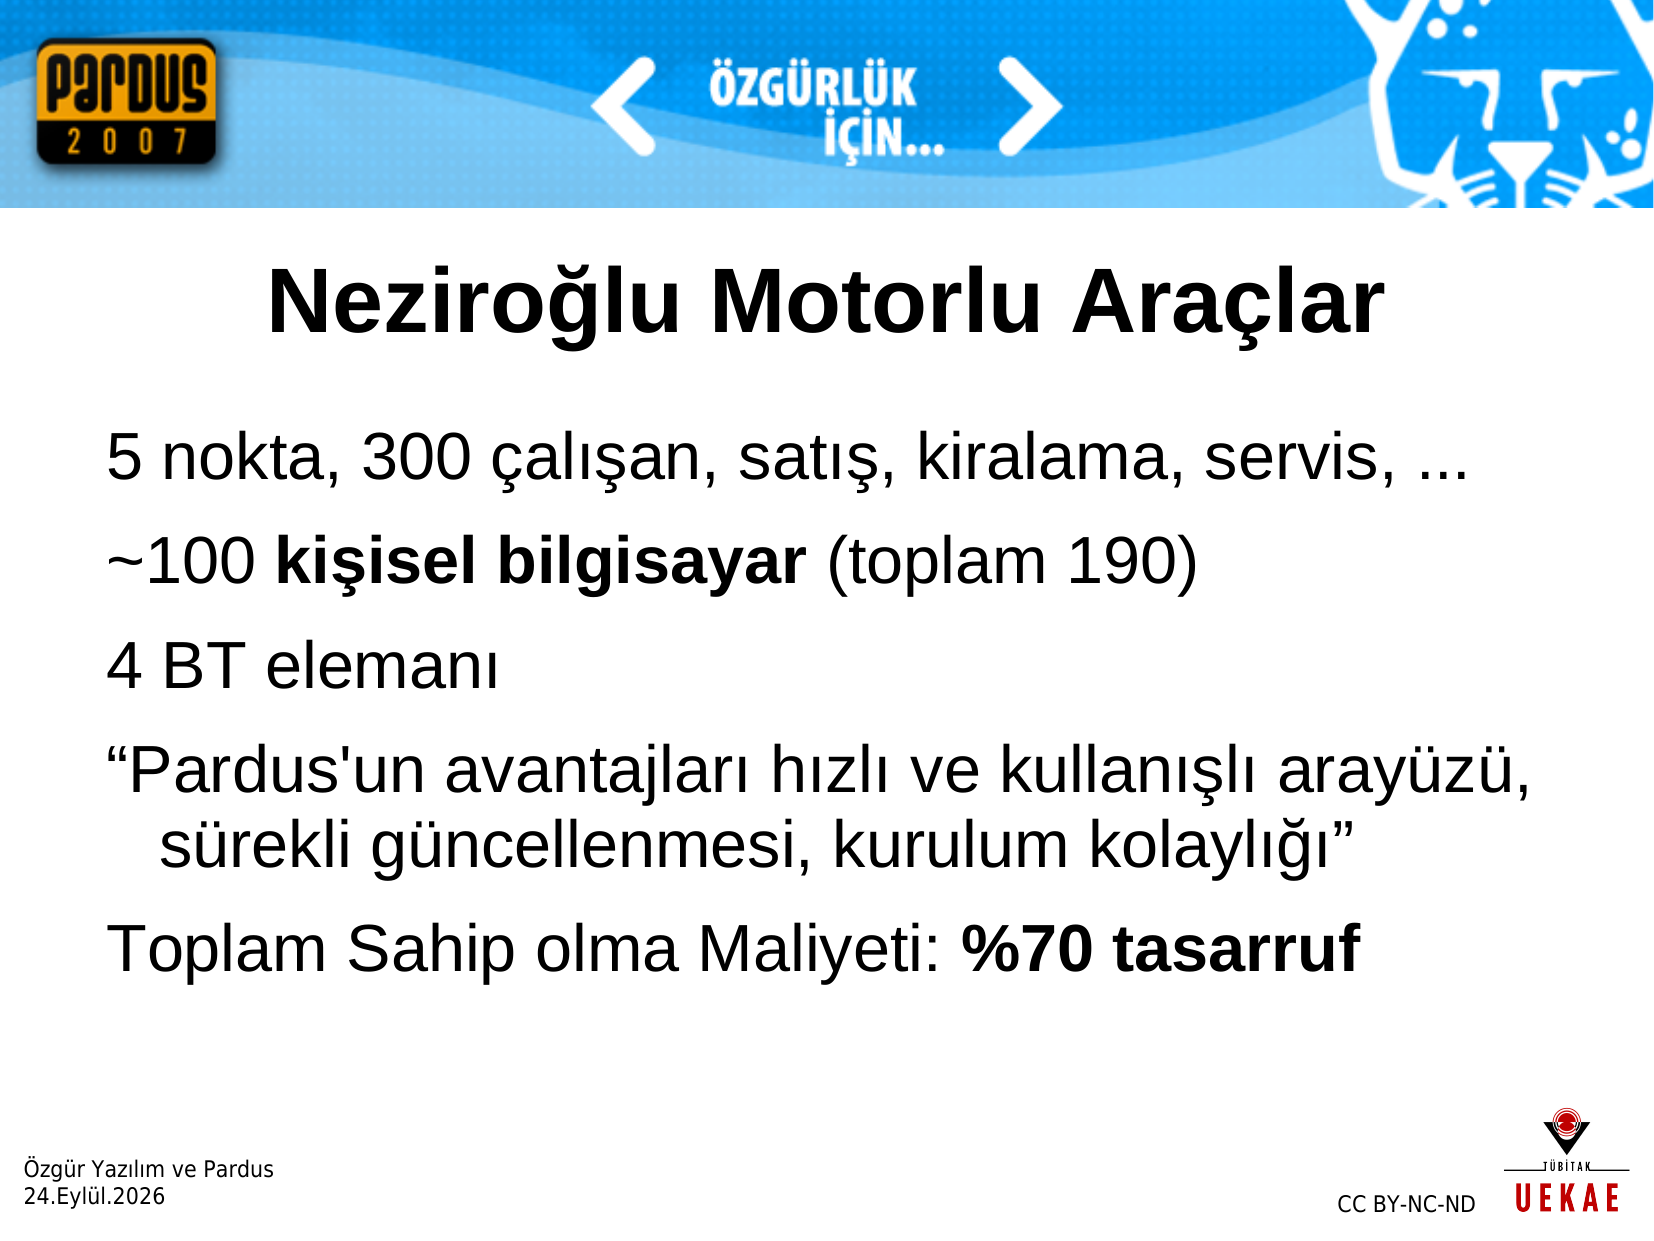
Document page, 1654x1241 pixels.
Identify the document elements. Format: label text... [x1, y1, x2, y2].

title Neziroğlu Motorlu Araçlar [82, 197, 1571, 405]
picture [1500, 1104, 1634, 1215]
picture [0, 0, 1654, 208]
list 5 nokta, 300 çalışan, satış, kiralama, servis, ... ~100 kişisel bilgisayar (toplam 190) 4 BT elemanı “Pardus'un avantajları hızlı ve kullanışlı arayüzü, sürekli güncellenmesi, kurulum kolaylığı” Toplam Sahip olma Maliyeti: %70 tasarruf [88, 419, 1571, 1061]
